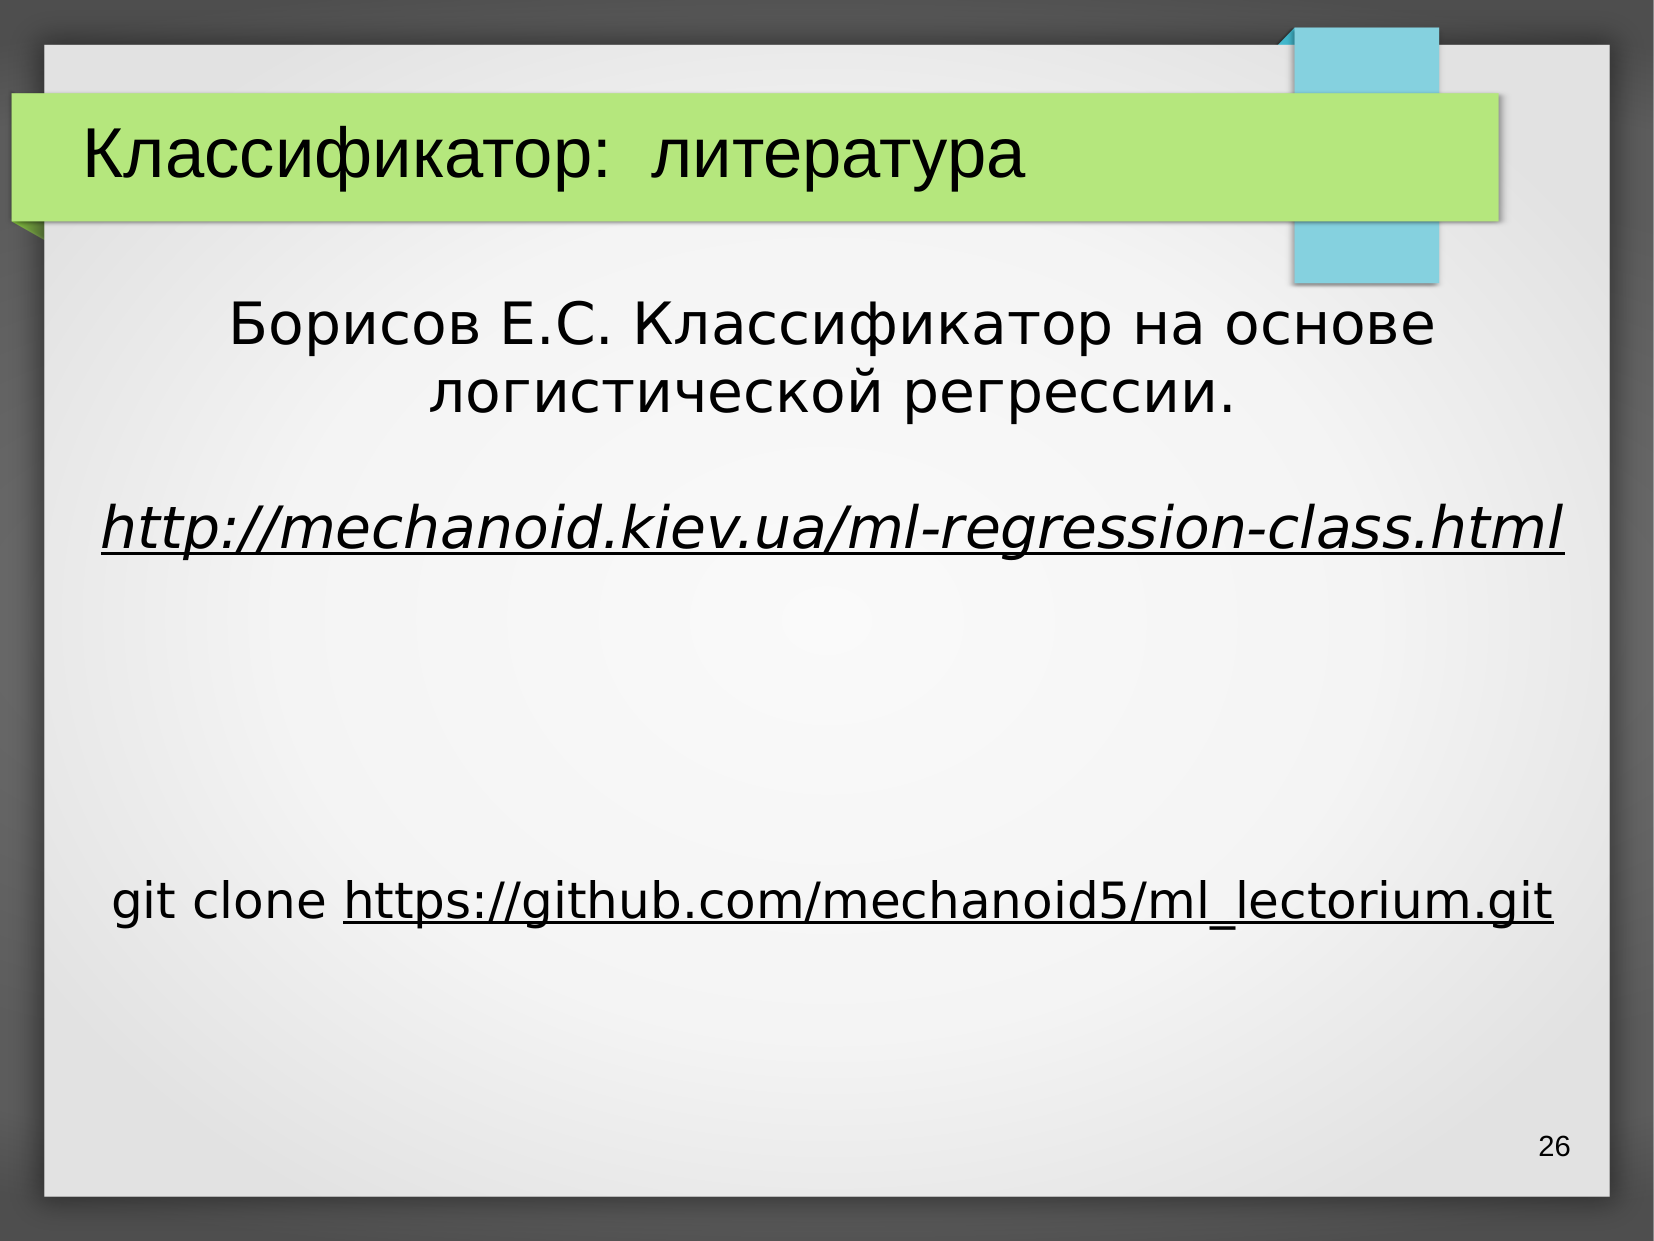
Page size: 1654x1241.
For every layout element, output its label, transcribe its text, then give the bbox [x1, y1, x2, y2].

text_box Борисов Е.С. Классификатор на основе логистической регрессии. http://mechanoid.kiev.ua/ml-regression-class.html git clone https://github.com/mechanoid5/ml_lectorium.git [59, 283, 1607, 1134]
title Классификатор: литература [82, 49, 1571, 257]
picture [0, 0, 1654, 1241]
